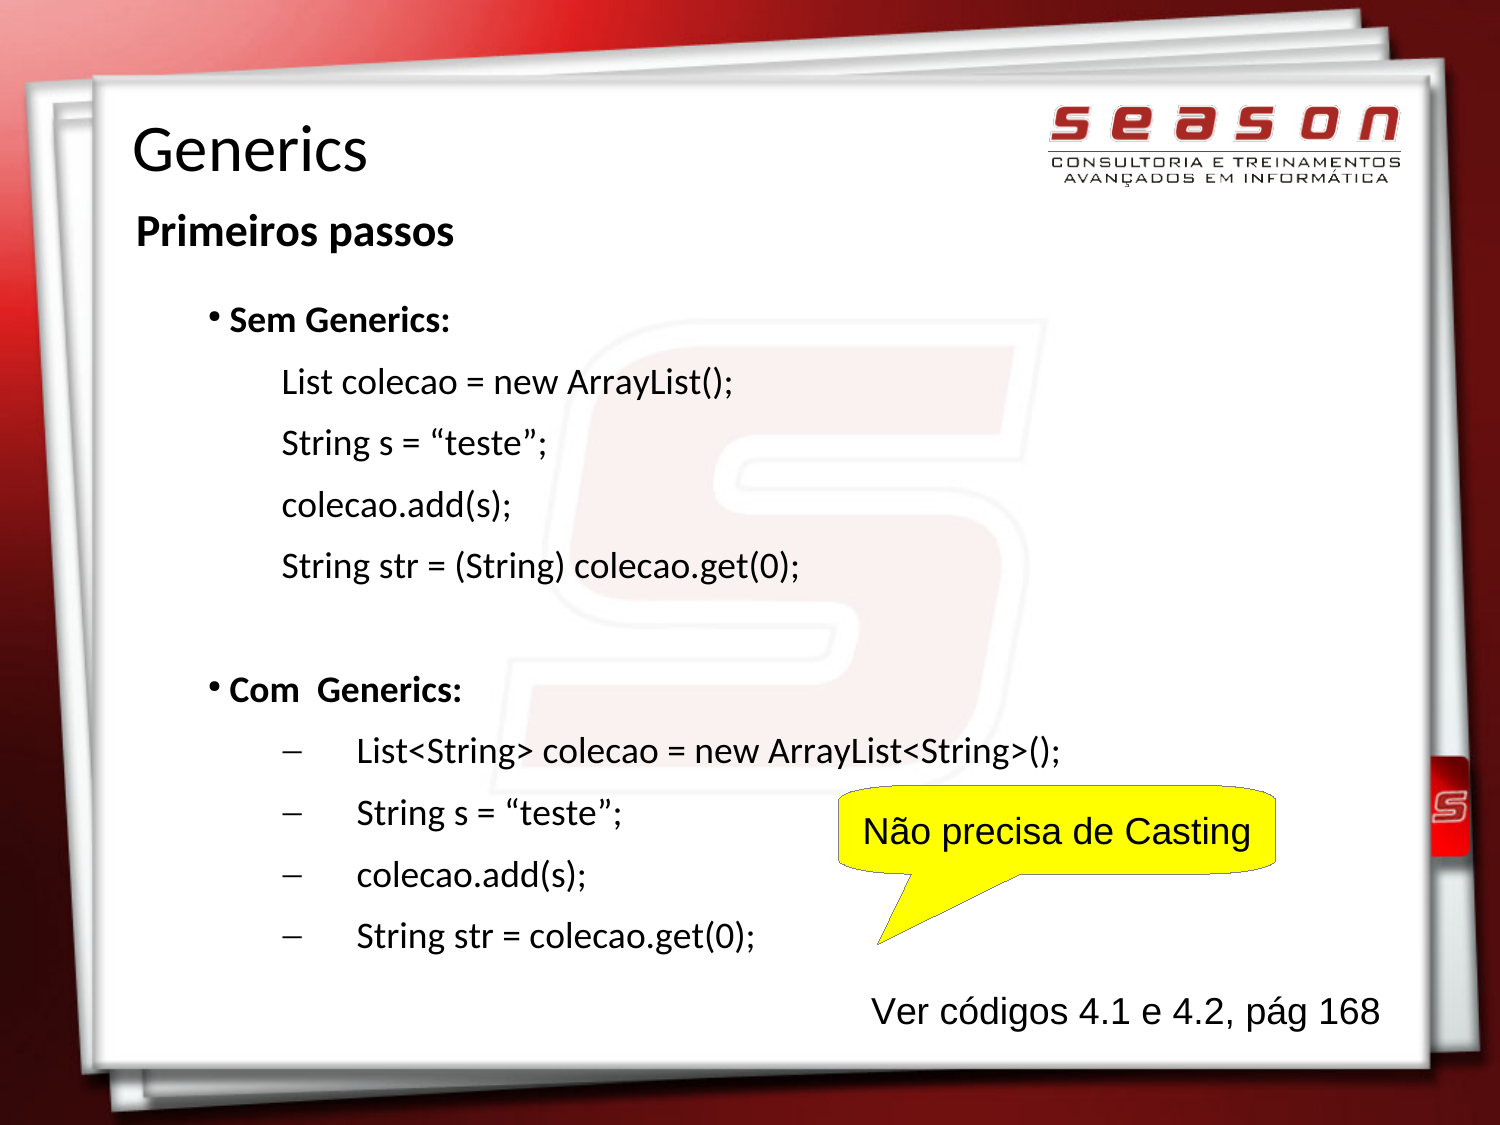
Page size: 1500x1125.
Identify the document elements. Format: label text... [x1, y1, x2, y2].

text_box Primeiros passos [119, 200, 1240, 256]
title Generics [118, 33, 1394, 257]
text_box Não precisa de Casting [838, 785, 1276, 945]
text_box Ver códigos 4.1 e 4.2, pág 168 [708, 979, 1396, 1040]
picture [0, 0, 1500, 1125]
text_box Sem Generics: List colecao = new ArrayList(); String s = “teste”; colecao.add(s); String str = (String) colecao.get(0); Com Generics: List<String> colecao = new ArrayList<String>(); String s = “teste”; colecao.add(s); String str = colecao.get(0); [207, 294, 1328, 957]
